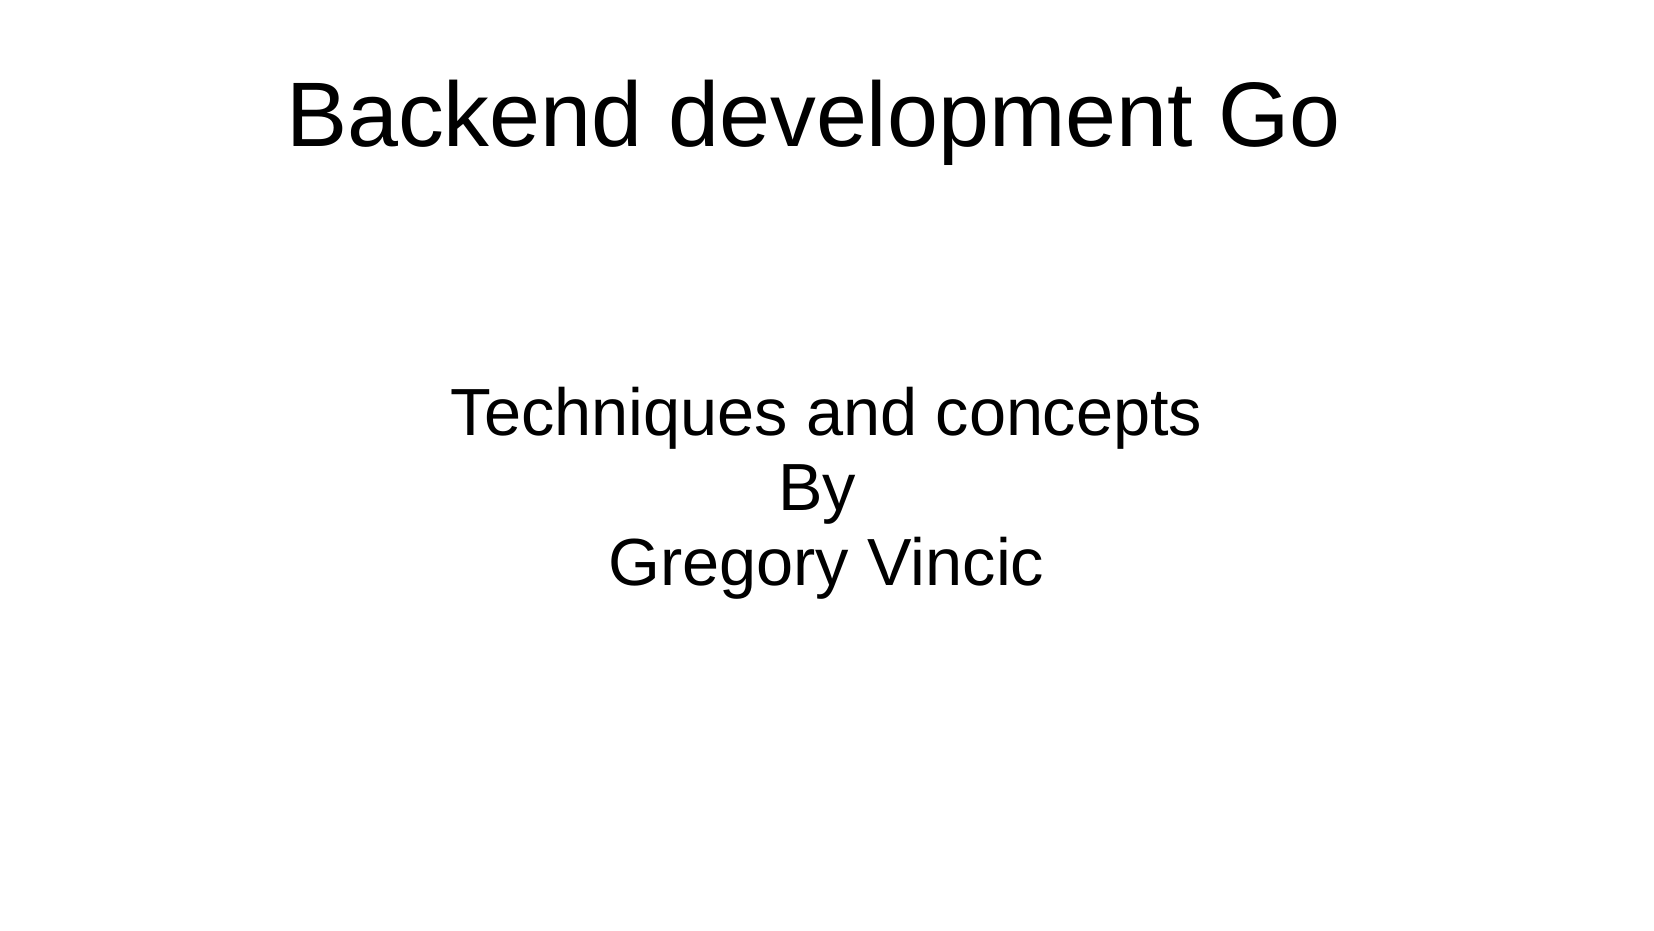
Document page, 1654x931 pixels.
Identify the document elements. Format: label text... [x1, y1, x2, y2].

title Backend development Go [82, 37, 1571, 193]
subtitle Techniques and concepts By Gregory Vincic [82, 217, 1571, 758]
